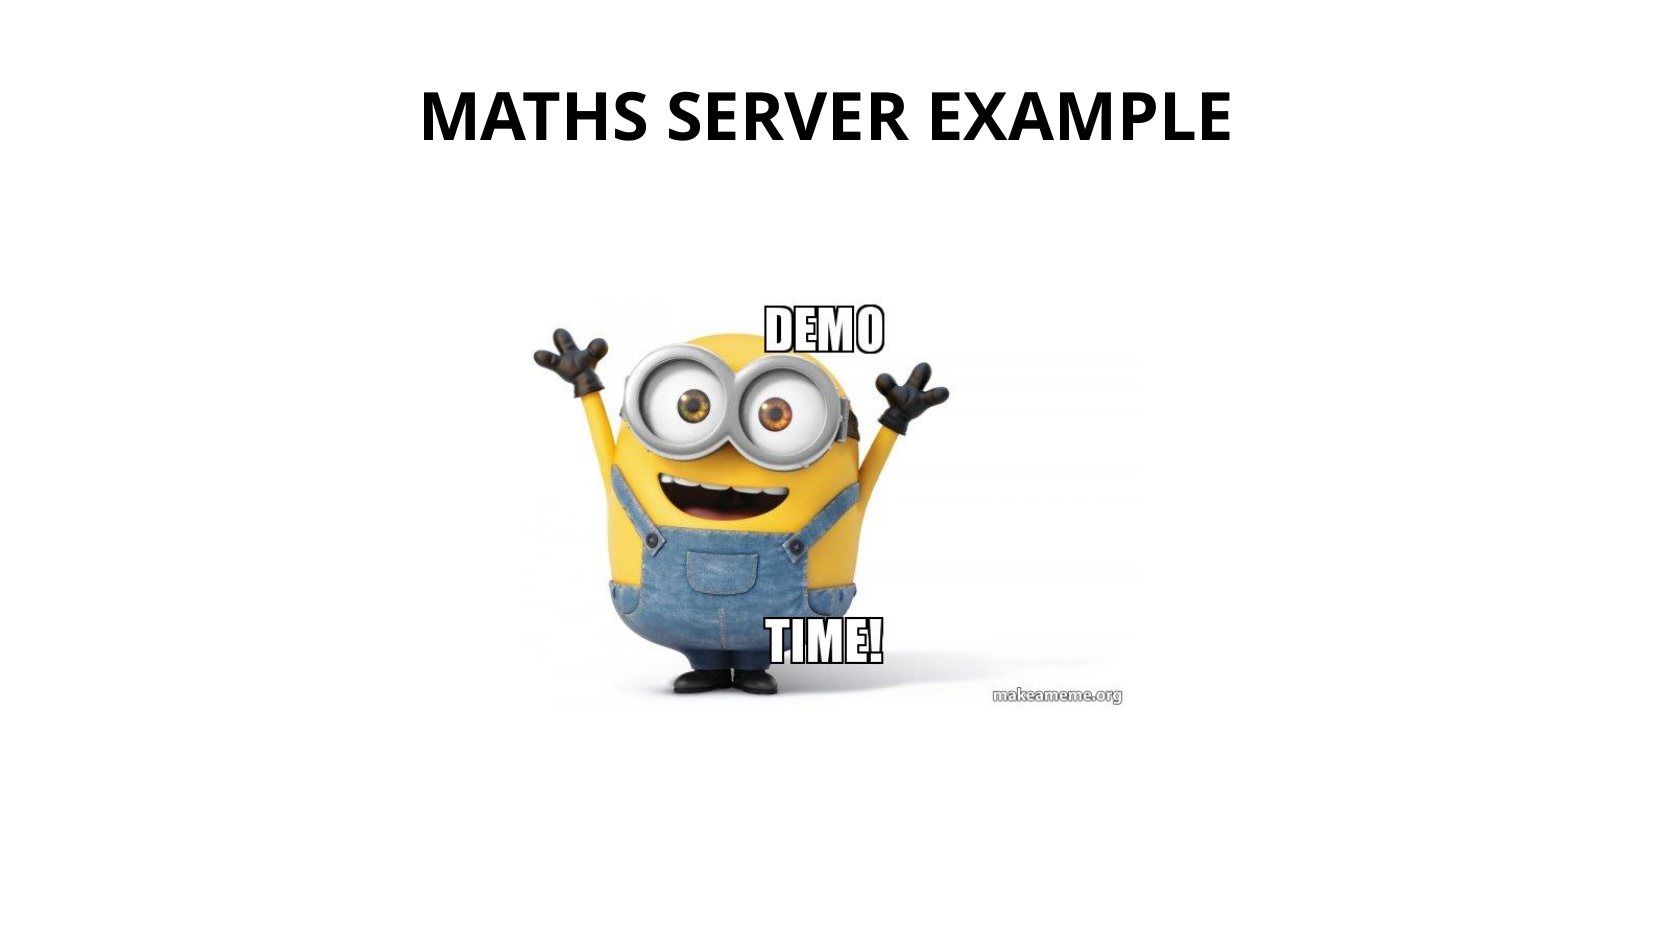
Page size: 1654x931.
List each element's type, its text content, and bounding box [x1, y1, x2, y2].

title MATHS SERVER EXAMPLE [82, 33, 1571, 196]
picture [514, 291, 1140, 710]
